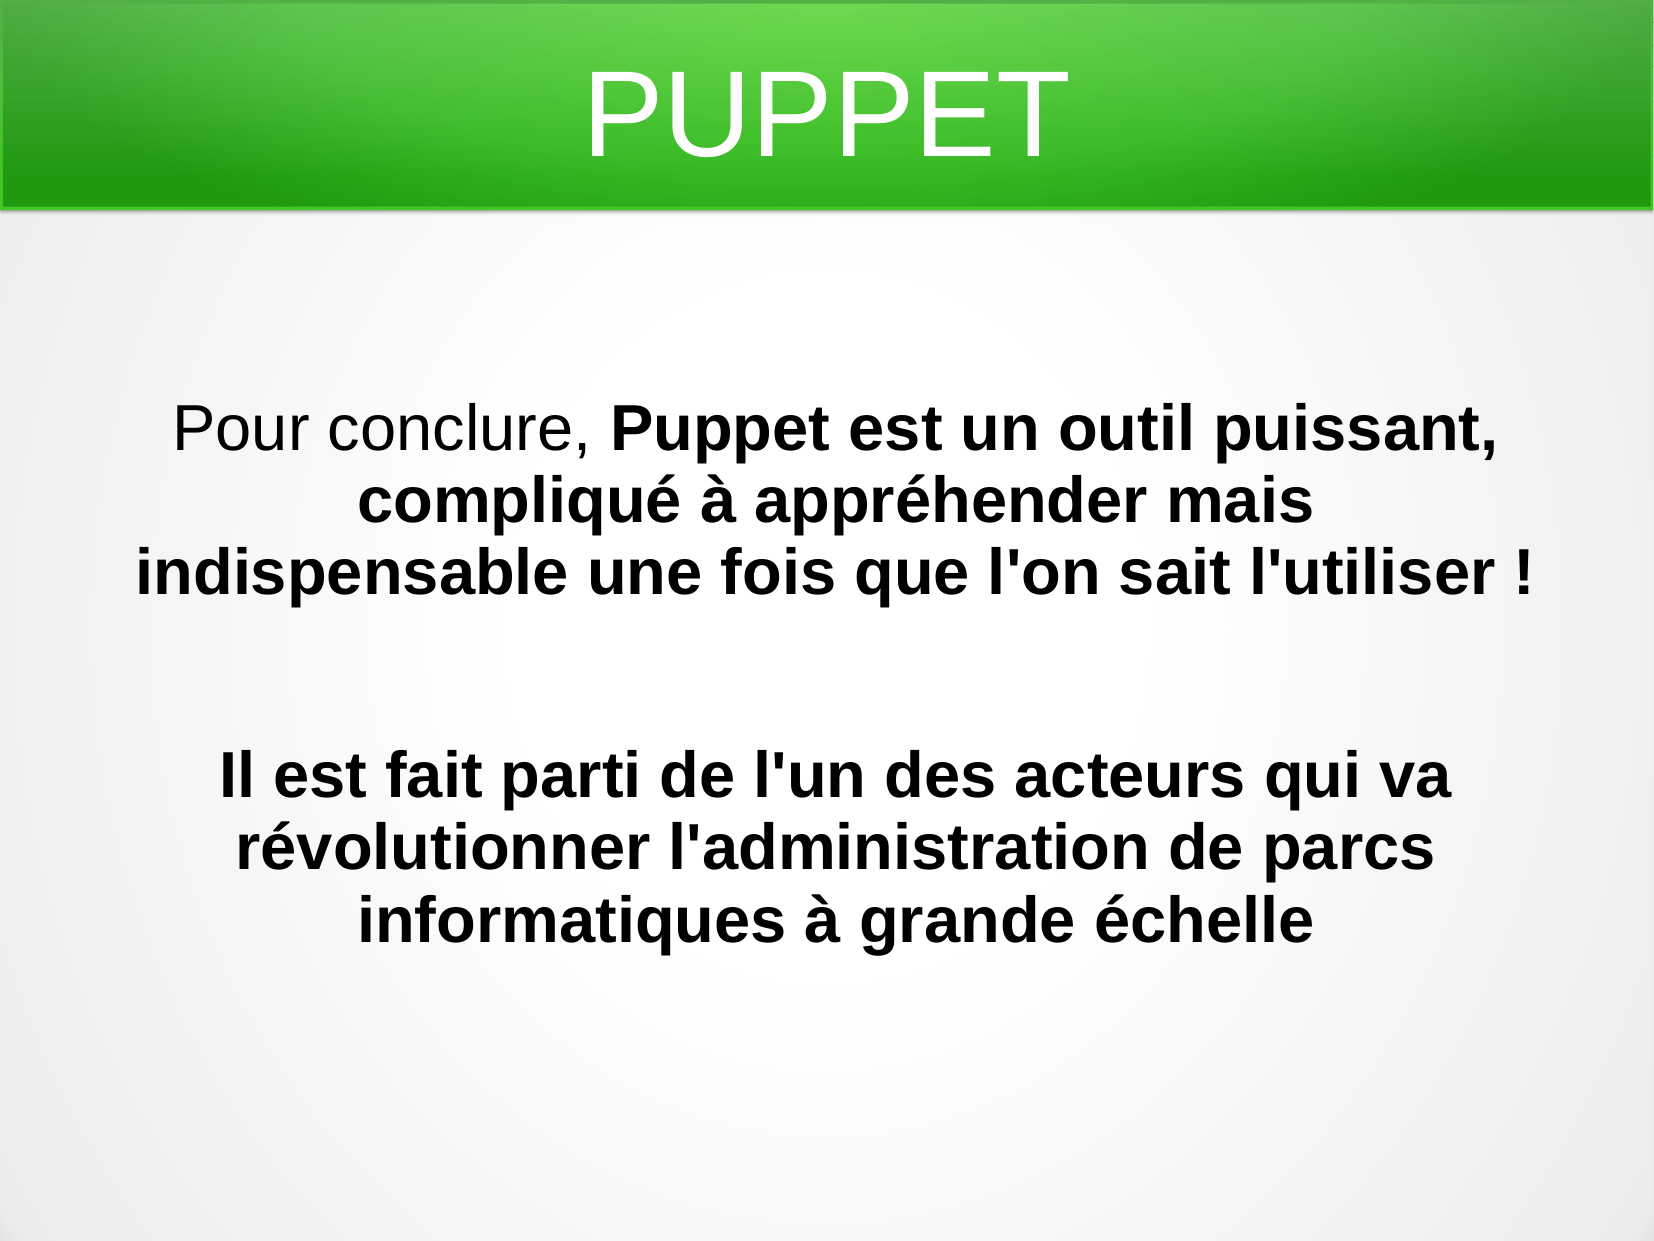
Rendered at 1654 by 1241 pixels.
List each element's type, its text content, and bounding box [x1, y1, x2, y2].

title PUPPET [82, 45, 1571, 183]
list Pour conclure, Puppet est un outil puissant, compliqué à appréhender mais indispensable une fois que l'on sait l'utiliser ! Il est fait parti de l'un des acteurs qui va révolutionner l'administration de parcs informatiques à grande échelle [82, 290, 1538, 1010]
